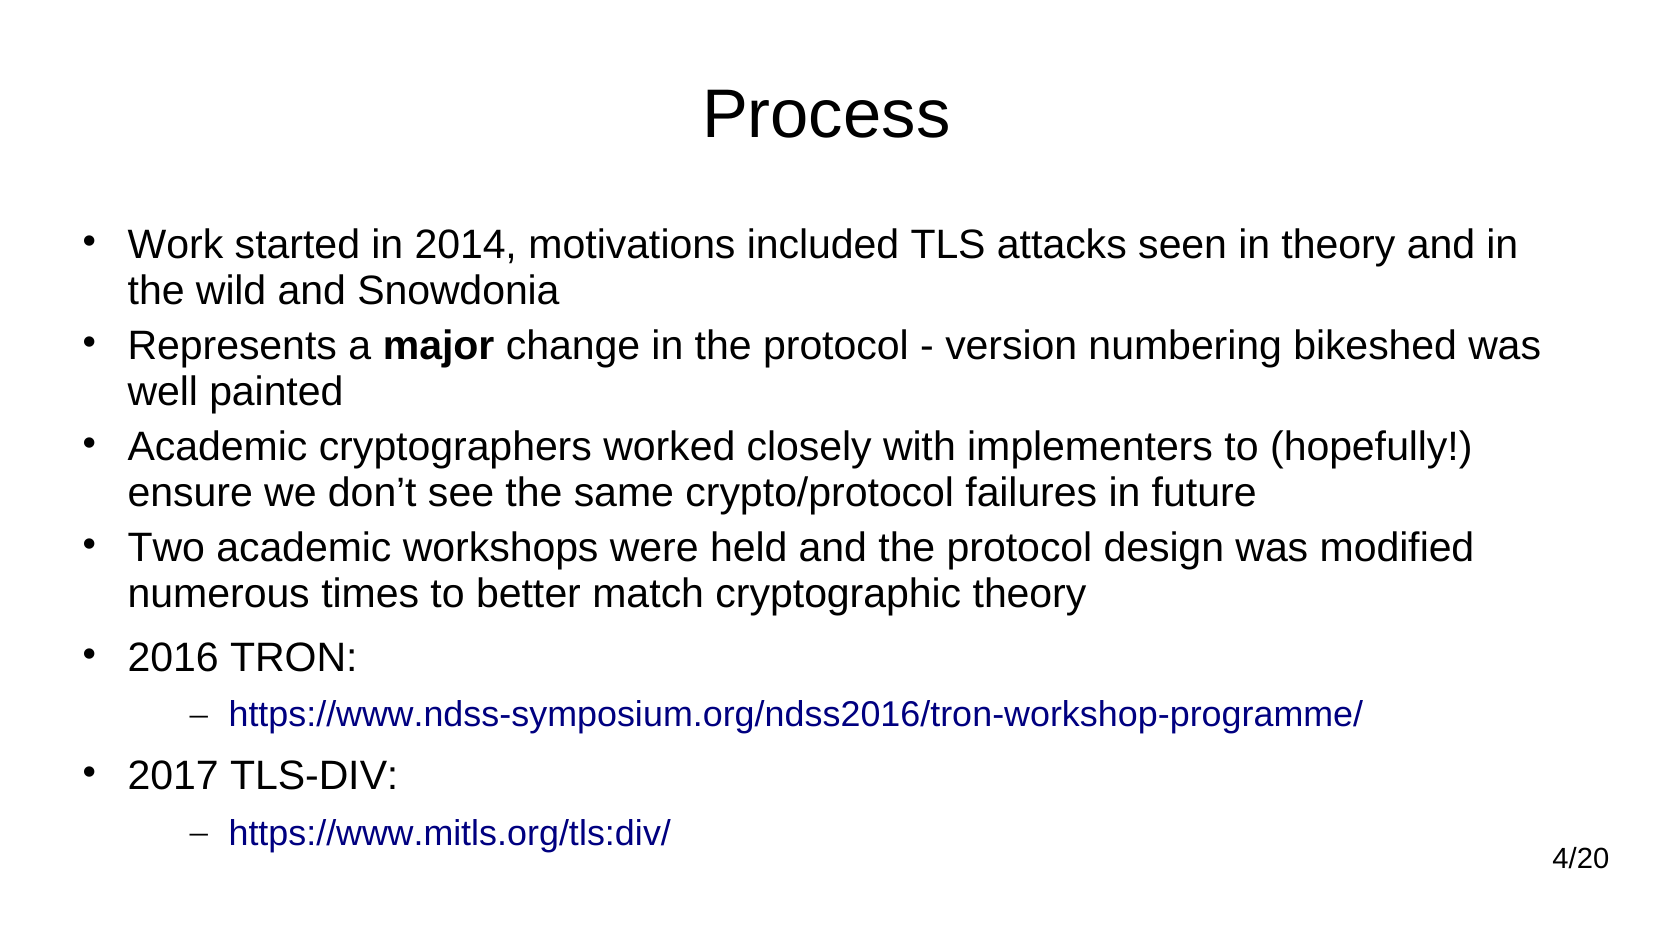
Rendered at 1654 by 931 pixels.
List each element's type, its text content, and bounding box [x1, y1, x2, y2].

list Work started in 2014, motivations included TLS attacks seen in theory and in the wild and Snowdonia Represents a major change in the protocol - version numbering bikeshed was well painted Academic cryptographers worked closely with implementers to (hopefully!) ensure we don’t see the same crypto/protocol failures in future Two academic workshops were held and the protocol design was modified numerous times to better match cryptographic theory 2016 TRON: https://www.ndss-symposium.org/ndss2016/tron-workshop-programme/ 2017 TLS-DIV: https://www.mitls.org/tls:div/ [82, 217, 1571, 857]
title Process [82, 37, 1571, 193]
